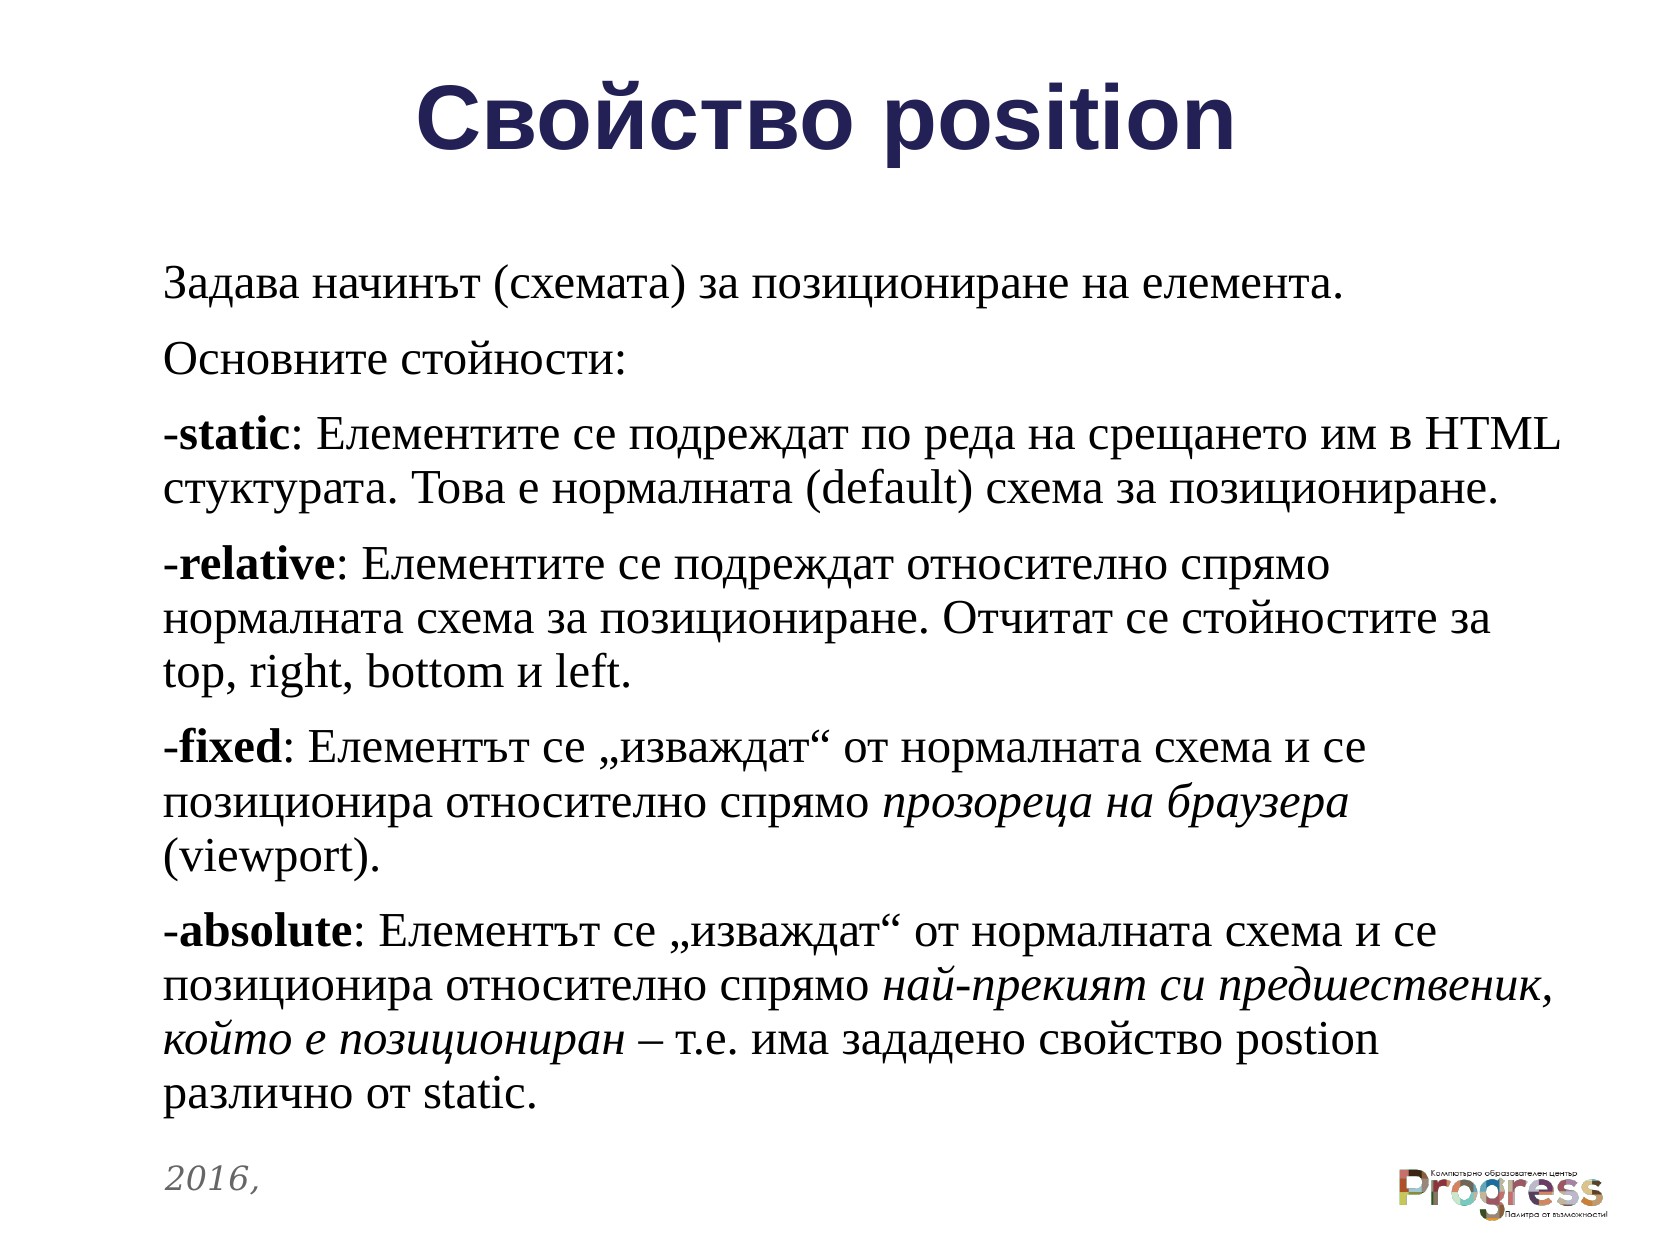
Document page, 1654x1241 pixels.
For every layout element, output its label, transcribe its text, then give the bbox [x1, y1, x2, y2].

list Задава начинът (схемата) за позициониране на елемента. Основните стойности: -static: Елементите се подреждат по реда на срещането им в HTML стуктурата. Това е нормалната (default) схема за позициониране. -relative: Елементите се подреждат относително спрямо нормалната схема за позициониране. Отчитат се стойностите за top, right, bottom и left. -fixed: Елементът се „изваждат“ от нормалната схема и се позиционира относително спрямо прозореца на браузера (viewport). -absolute: Елементът се „изваждат“ от нормалната схема и се позиционира относително спрямо най-прекият си предшественик, който е позициониран – т.е. има зададено свойство postion различно от static. [150, 255, 1576, 1141]
text_box 2016, Ива Е. Попова [150, 1152, 586, 1201]
title Свойство position [82, 55, 1571, 181]
picture [1399, 1168, 1613, 1221]
